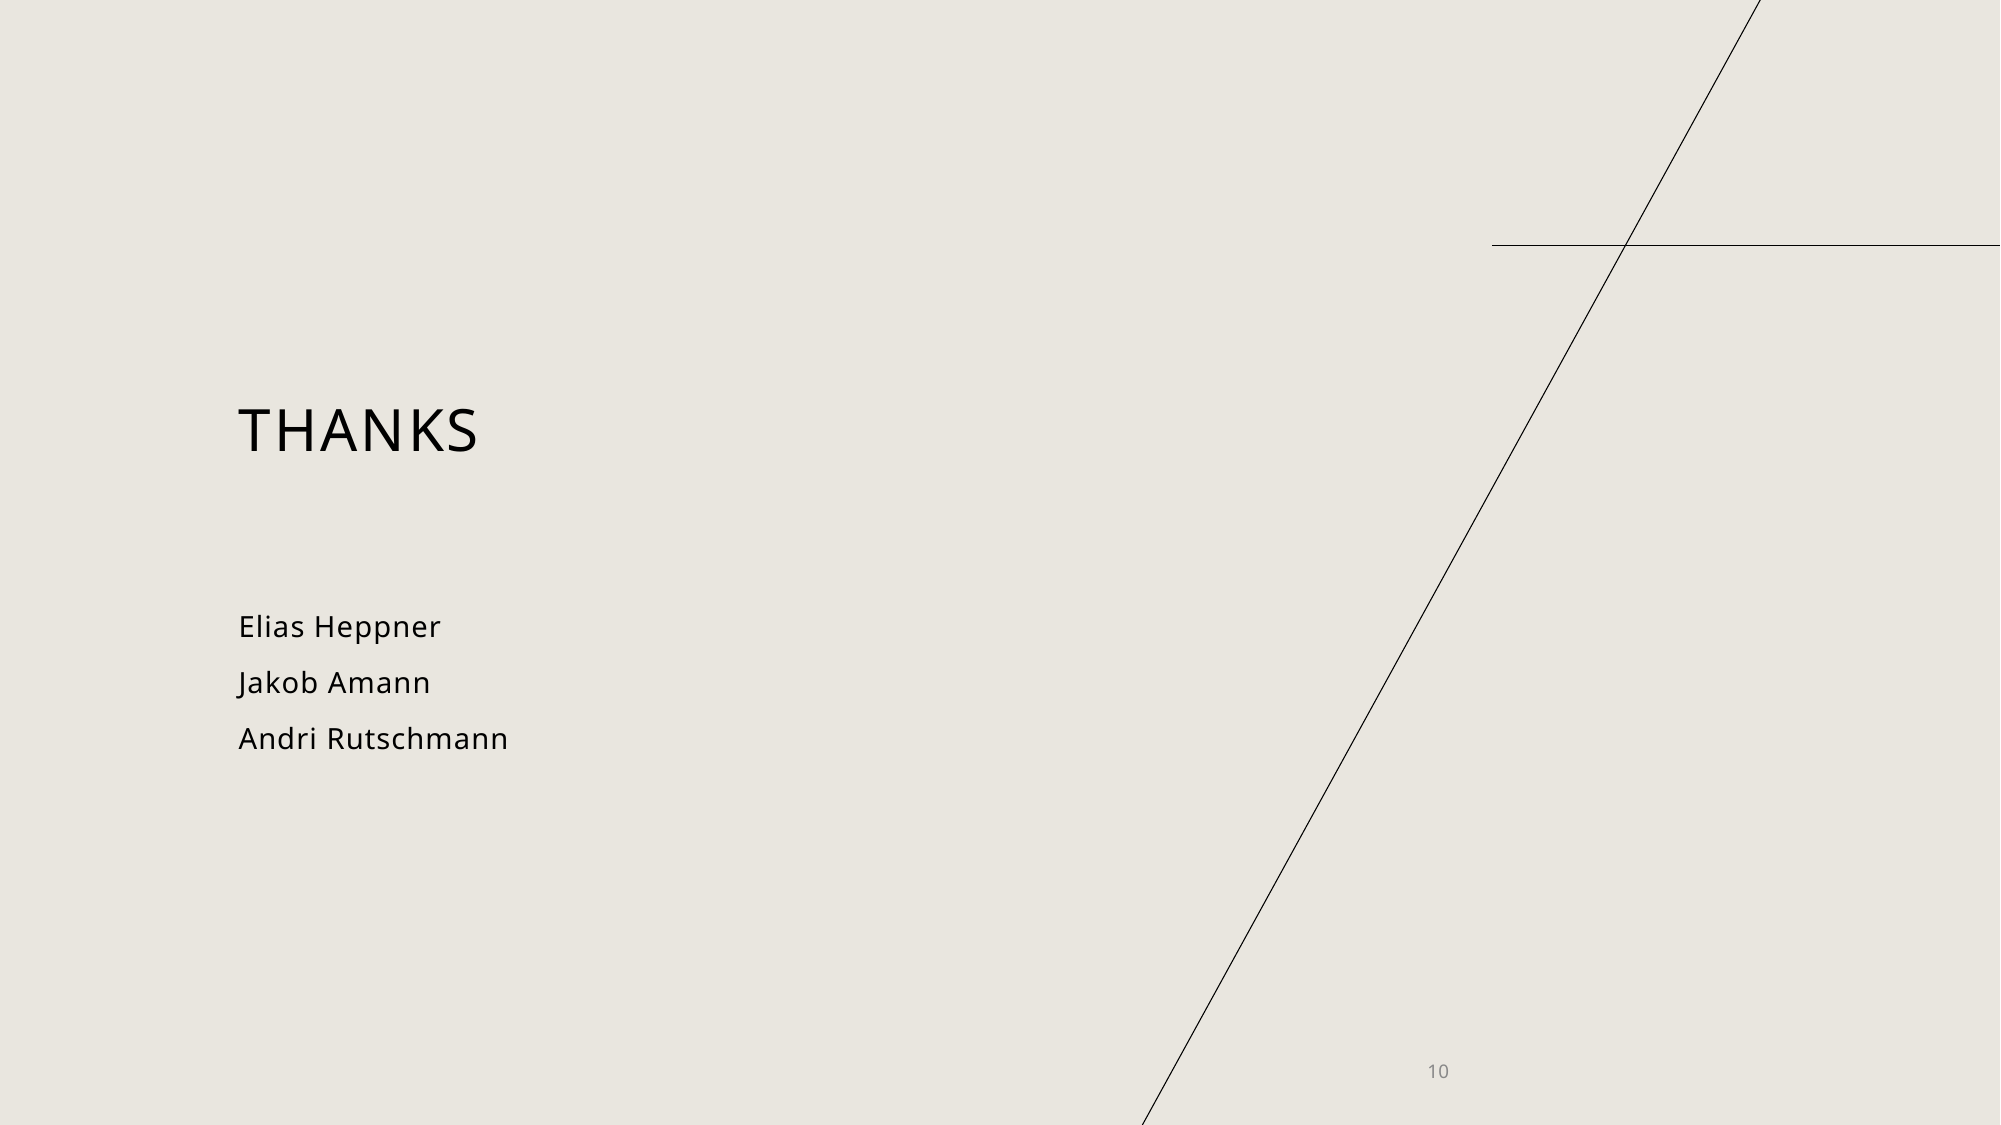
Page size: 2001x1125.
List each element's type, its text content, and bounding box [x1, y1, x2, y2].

text_box [1412, 1042, 1863, 1103]
title Thanks [223, 274, 1062, 472]
list Elias Heppner Jakob Amann Andri Rutschmann [223, 600, 1062, 851]
